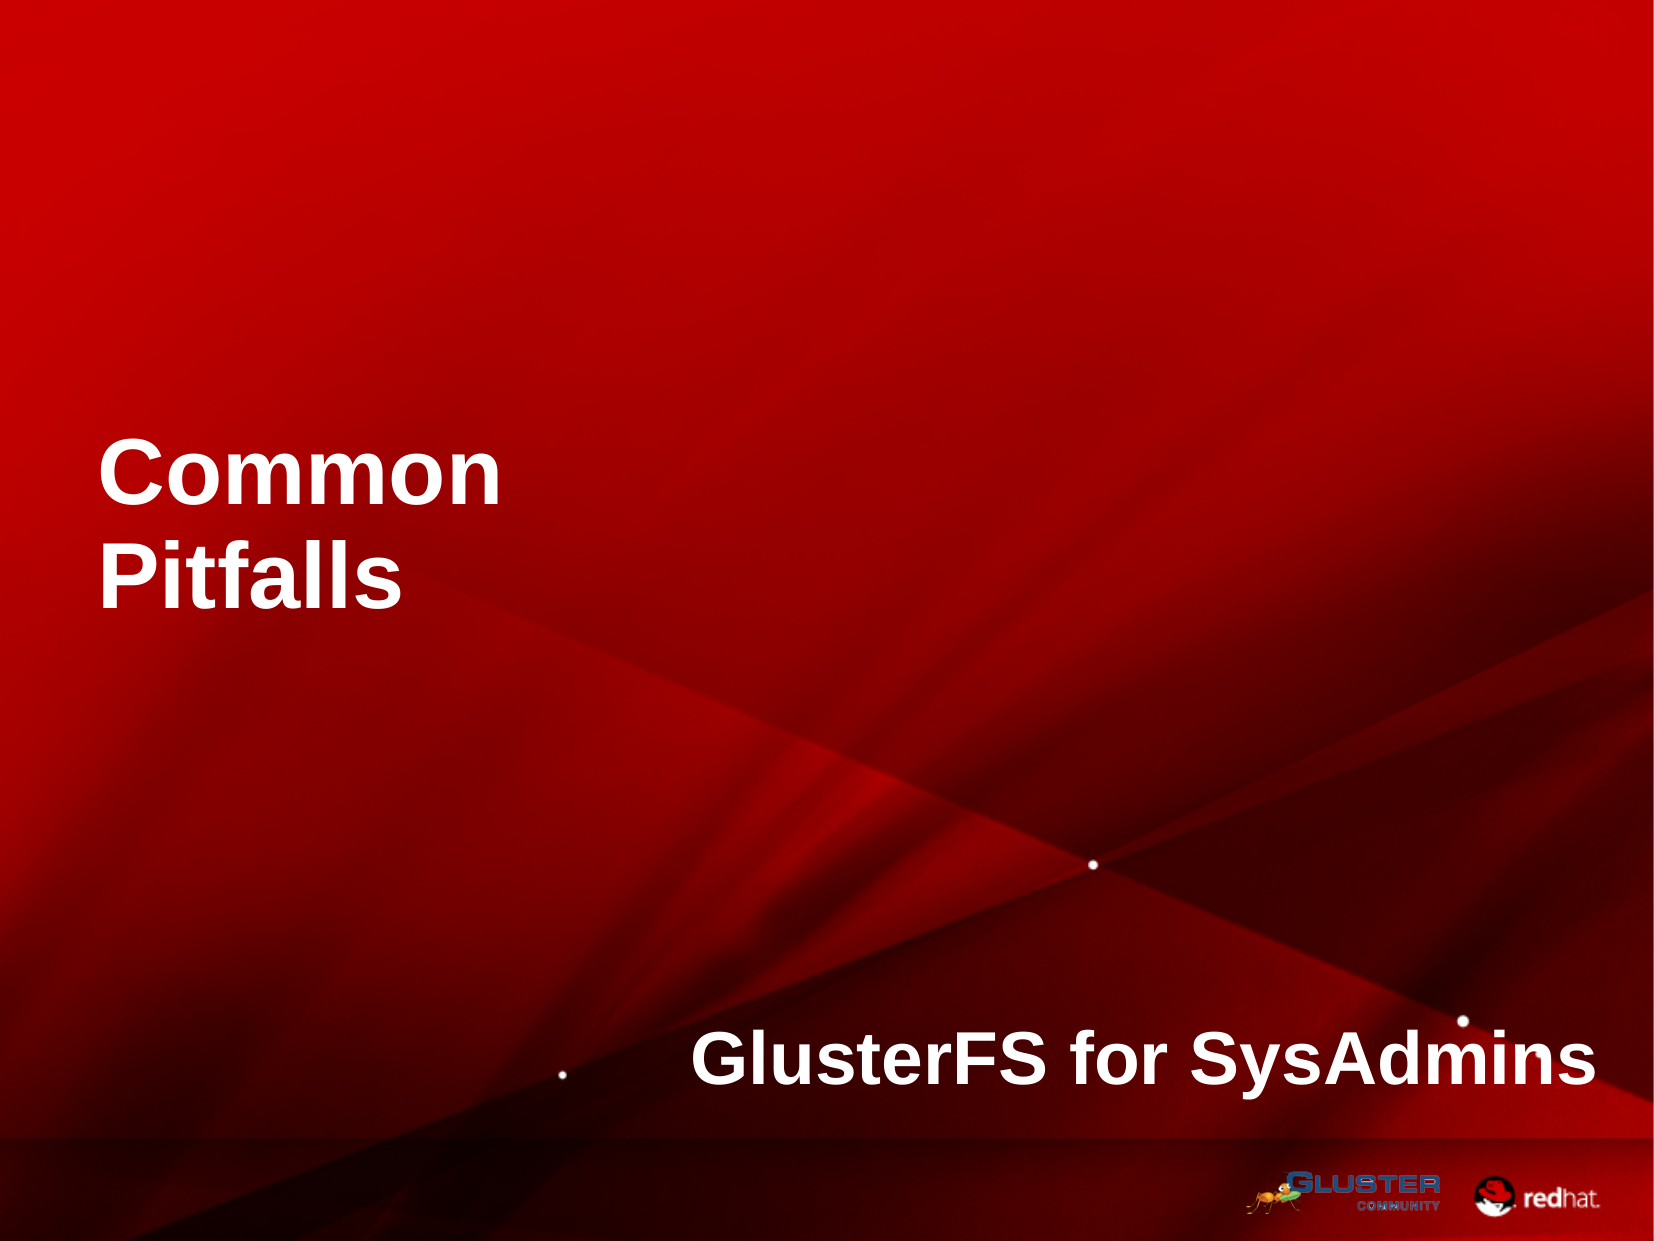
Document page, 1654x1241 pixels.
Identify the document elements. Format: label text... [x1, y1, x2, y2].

text_box GlusterFS for SysAdmins [675, 963, 1614, 1111]
title Common Pitfalls [97, 419, 1586, 630]
picture [0, 0, 1654, 1241]
